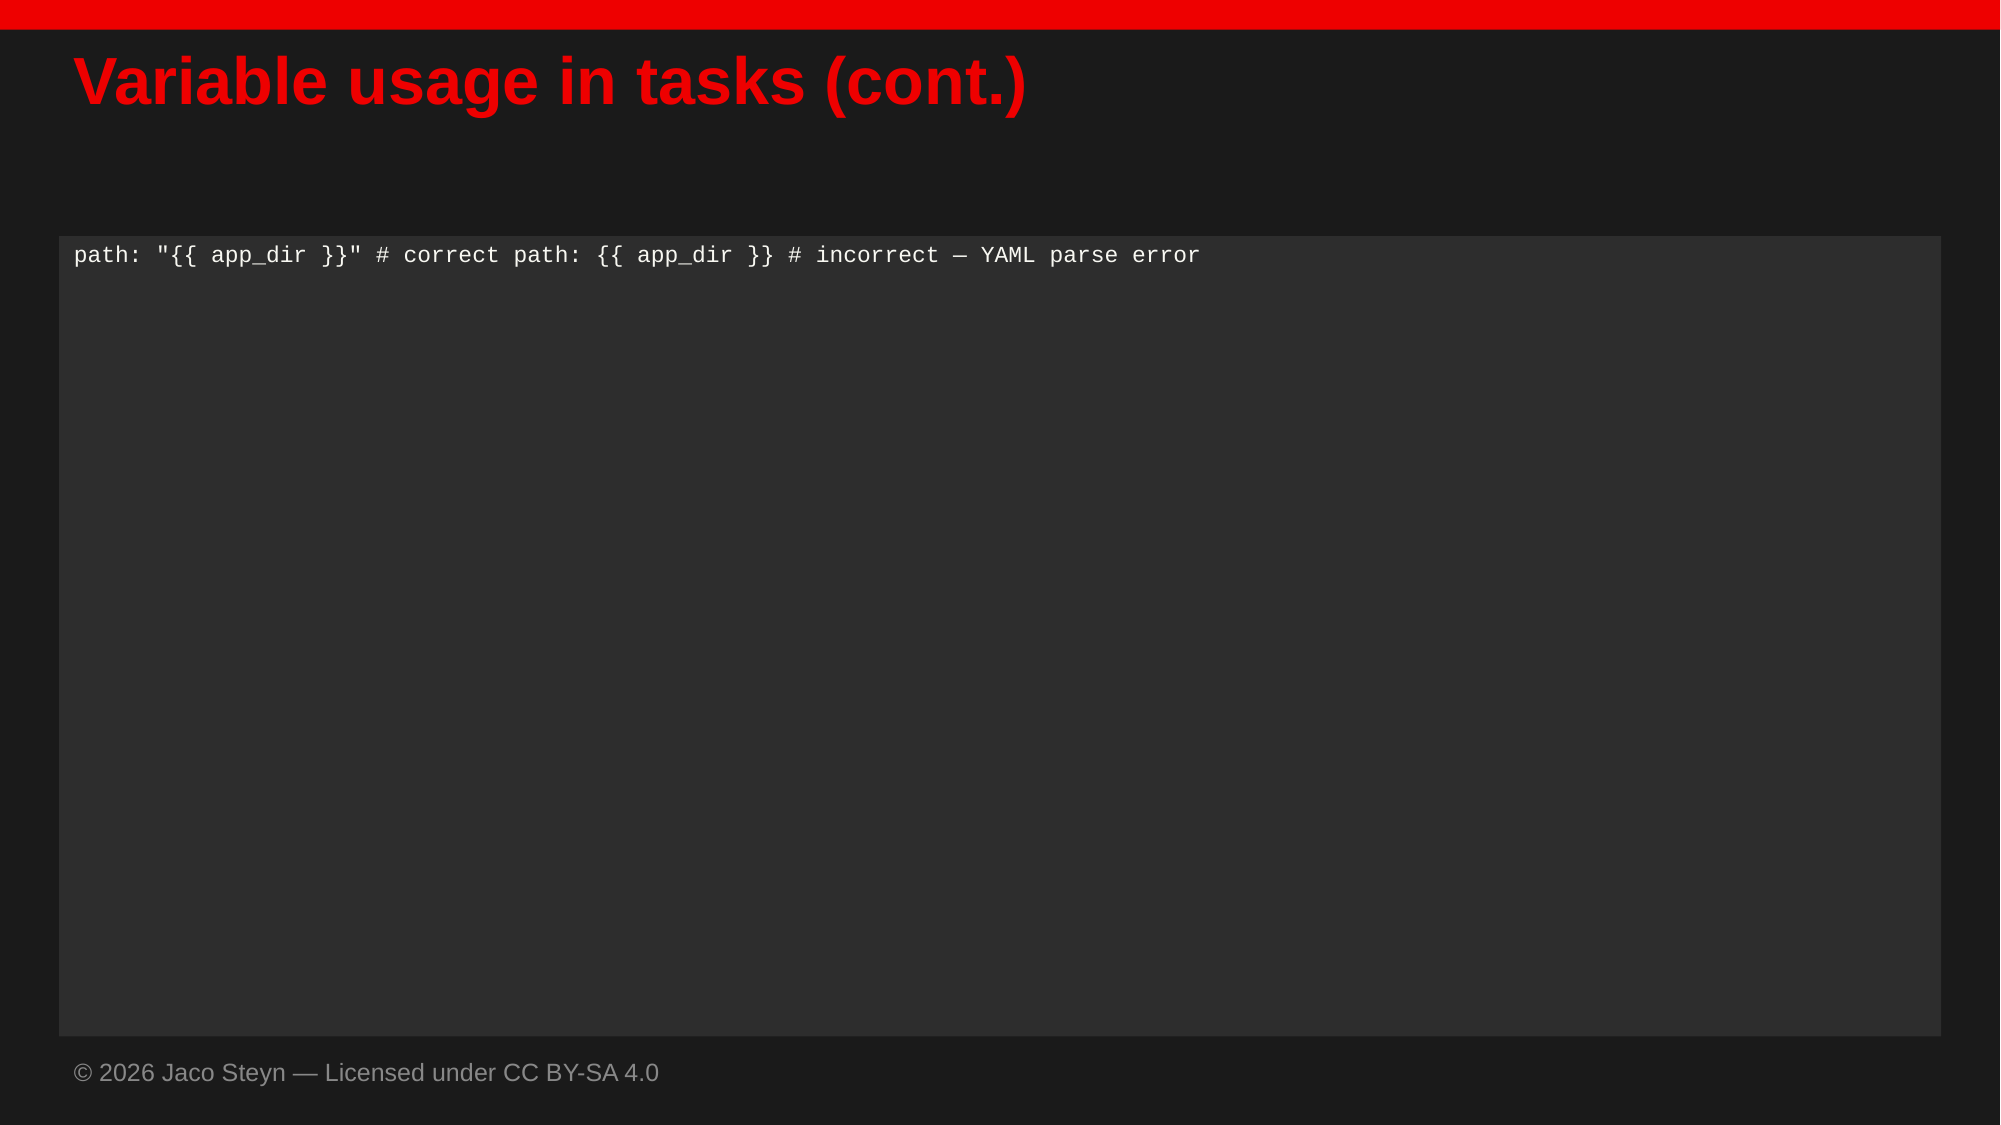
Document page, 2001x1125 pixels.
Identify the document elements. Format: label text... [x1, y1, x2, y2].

text_box [0, 0, 2001, 30]
text_box © 2026 Jaco Steyn — Licensed under CC BY-SA 4.0 [59, 1051, 1942, 1093]
text_box Variable usage in tasks (cont.) [59, 36, 1942, 208]
text_box path: "{{ app_dir }}" # correct path: {{ app_dir }} # incorrect — YAML parse error [59, 236, 1942, 1037]
